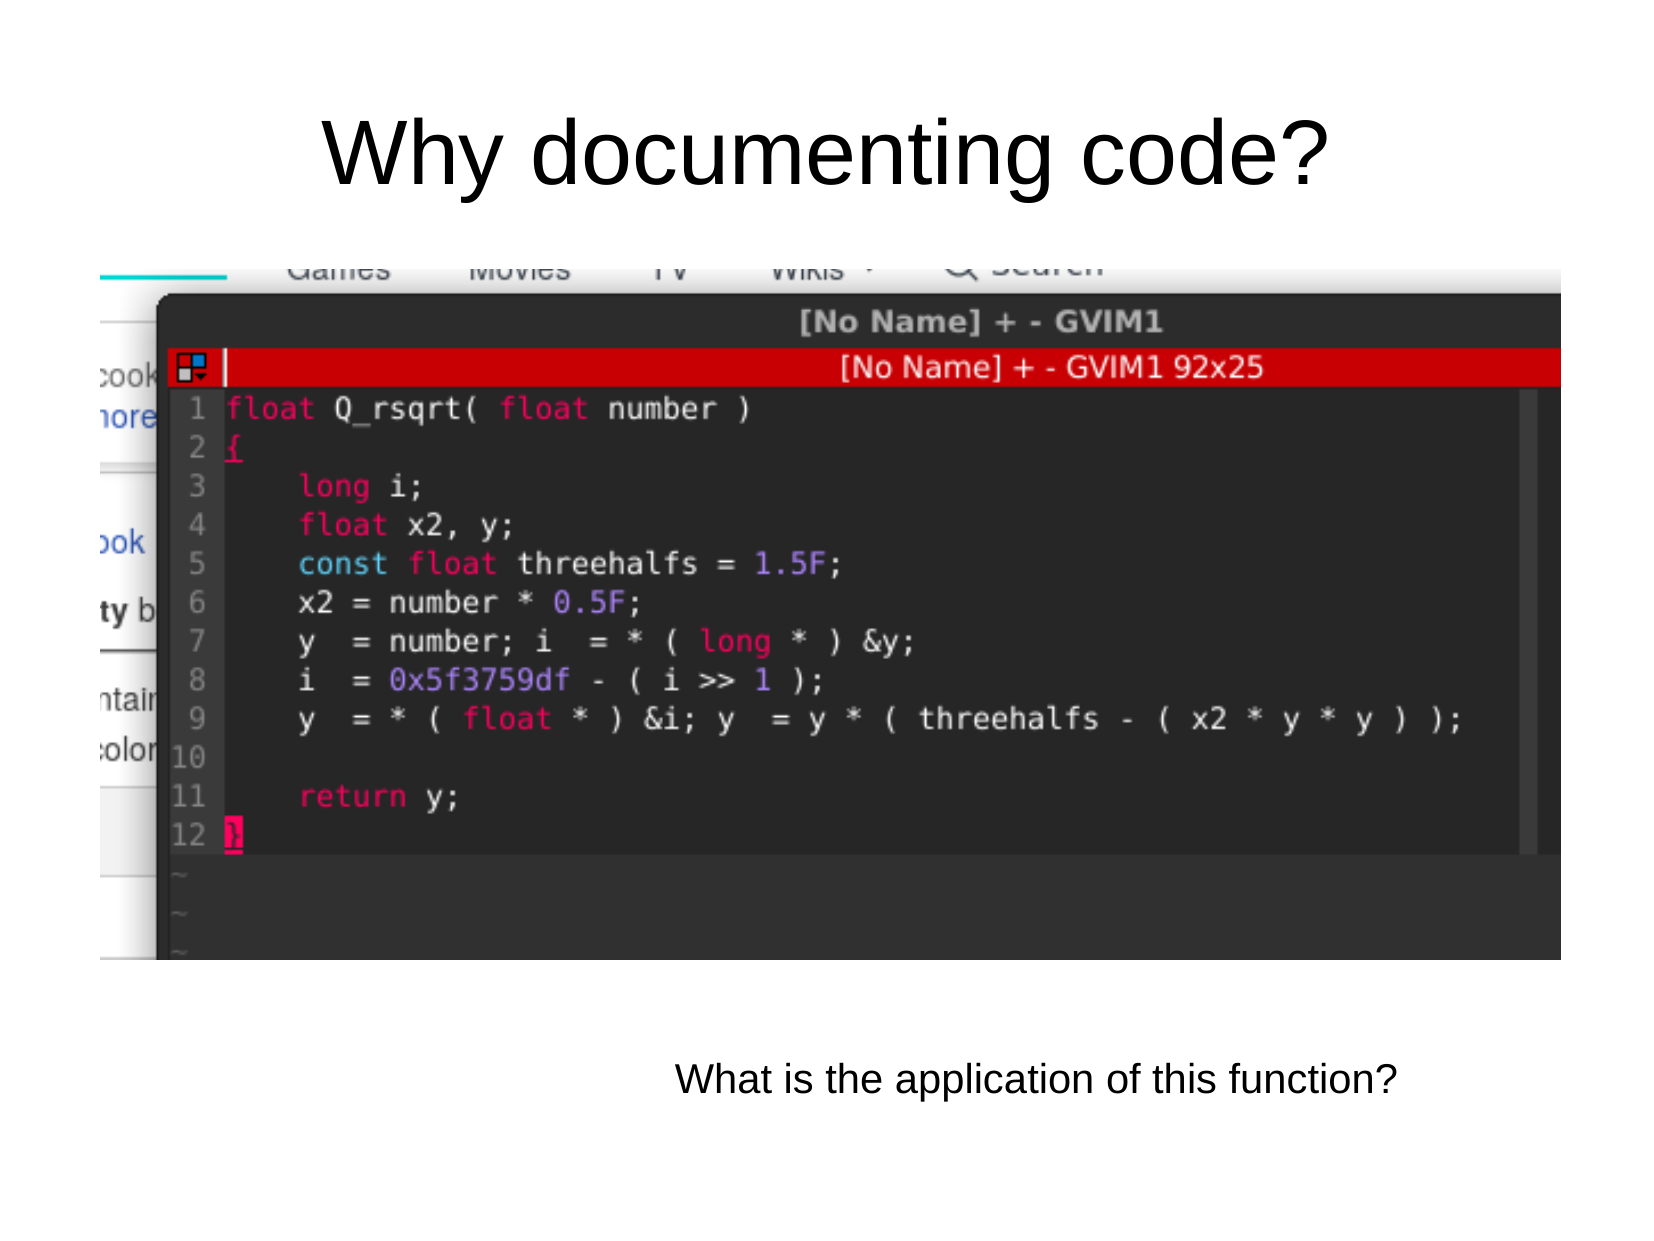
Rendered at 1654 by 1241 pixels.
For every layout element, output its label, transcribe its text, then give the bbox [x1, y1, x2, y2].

text_box What is the application of this function? [660, 1048, 1414, 1111]
picture [100, 269, 1561, 961]
title Why documenting code? [82, 49, 1571, 257]
